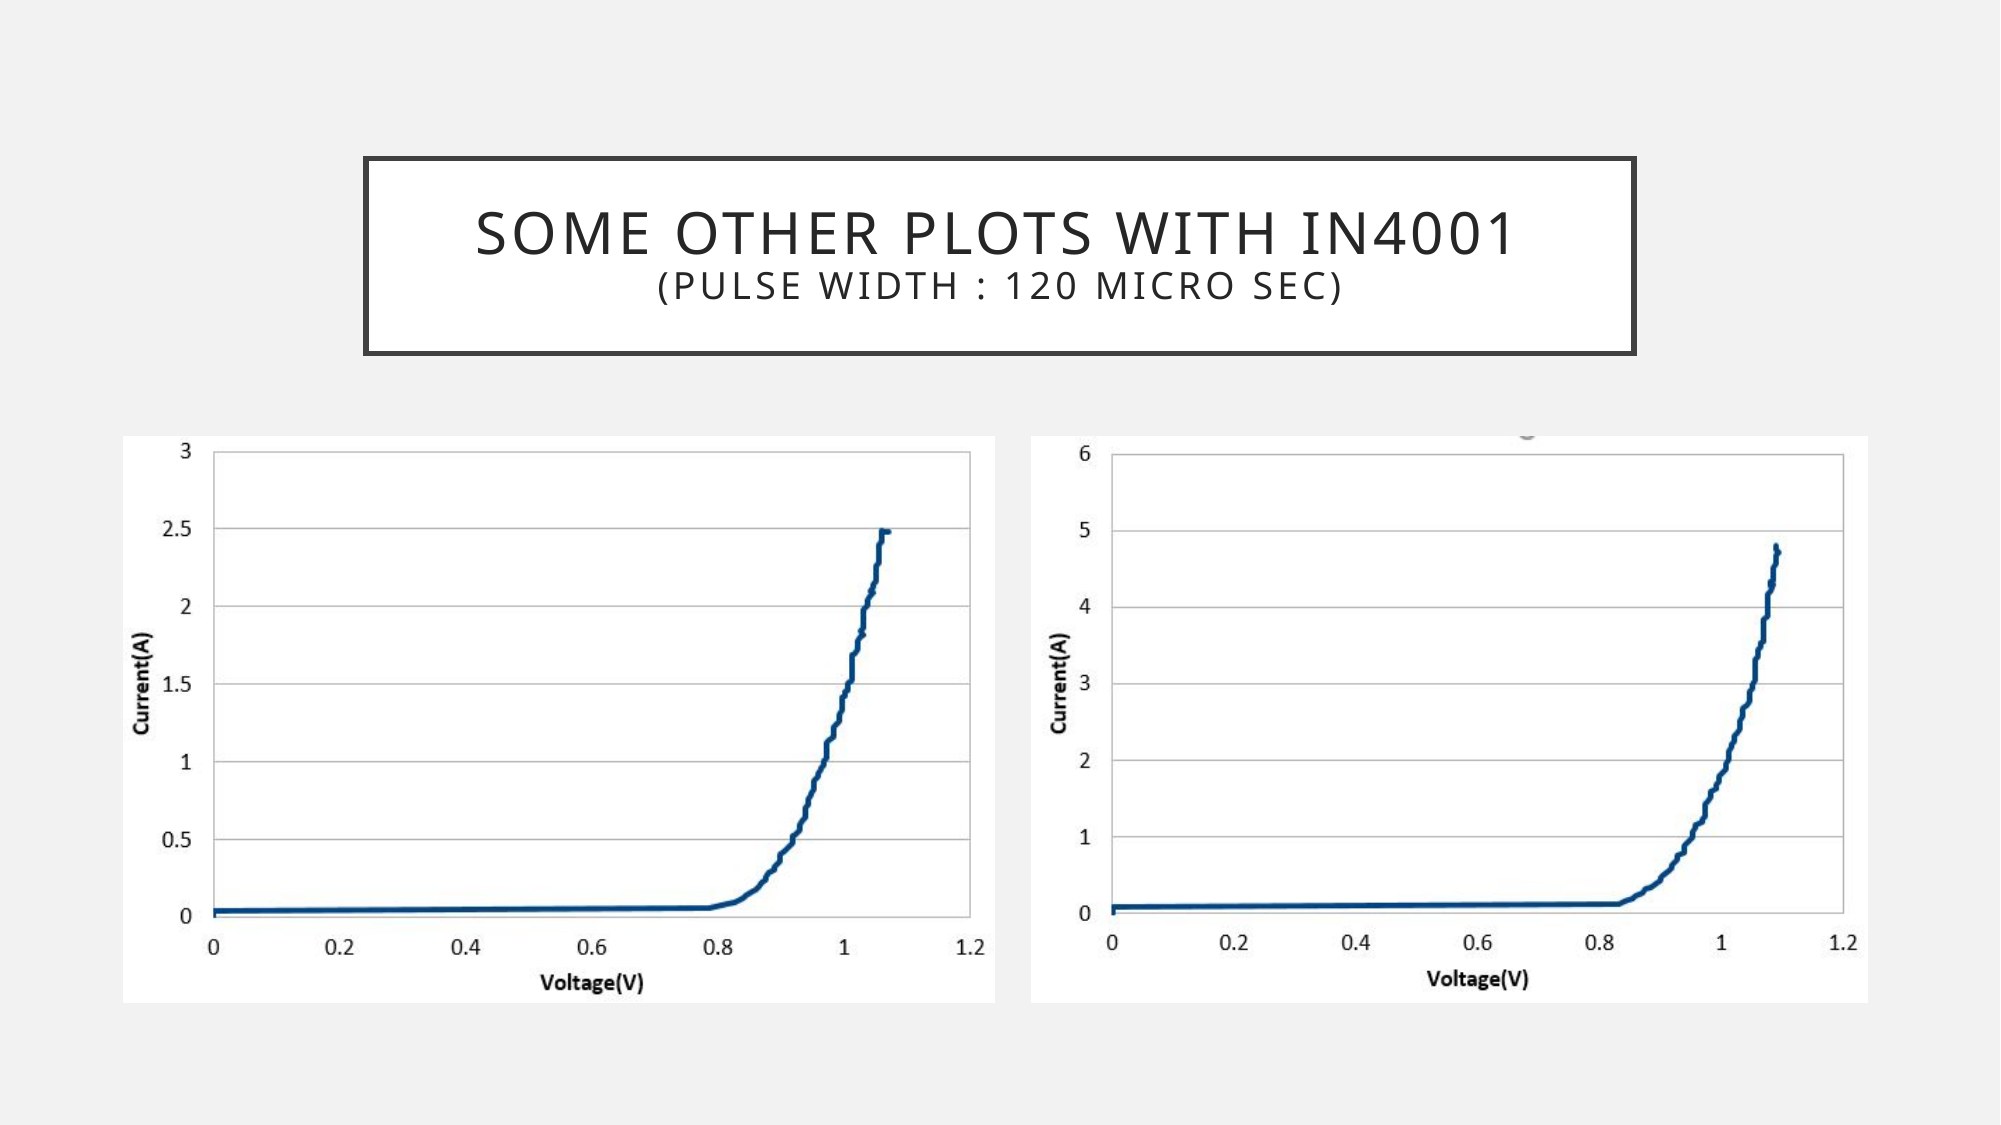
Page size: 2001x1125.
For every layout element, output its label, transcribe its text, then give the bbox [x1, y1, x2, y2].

picture [1031, 436, 1868, 1003]
picture [123, 436, 995, 1003]
title Some other plots with IN4001 (pulse width : 120 micro sec) [366, 158, 1634, 354]
